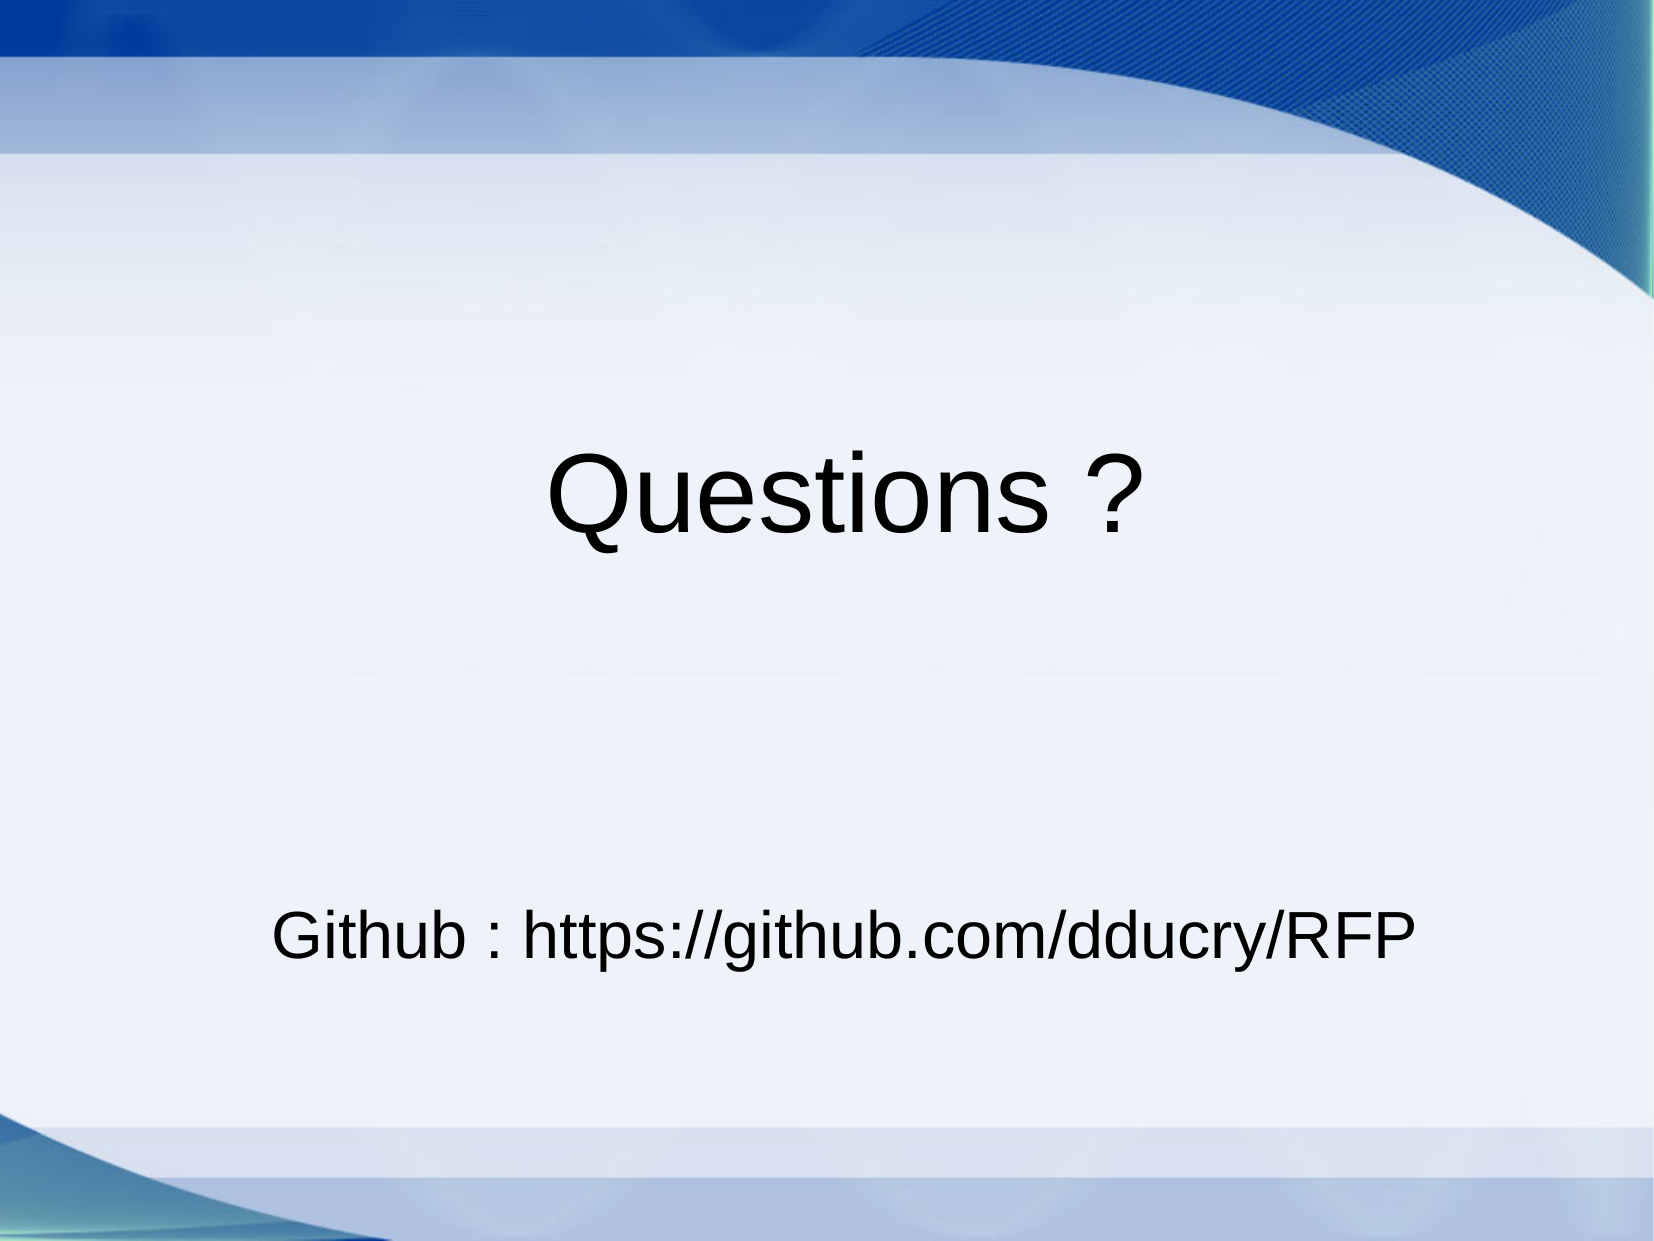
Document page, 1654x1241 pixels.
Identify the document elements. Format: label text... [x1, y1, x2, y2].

picture [0, 0, 1654, 1241]
title [70, 155, 1560, 260]
list Questions ? Github : https://github.com/dducry/RFP [82, 290, 1538, 1010]
